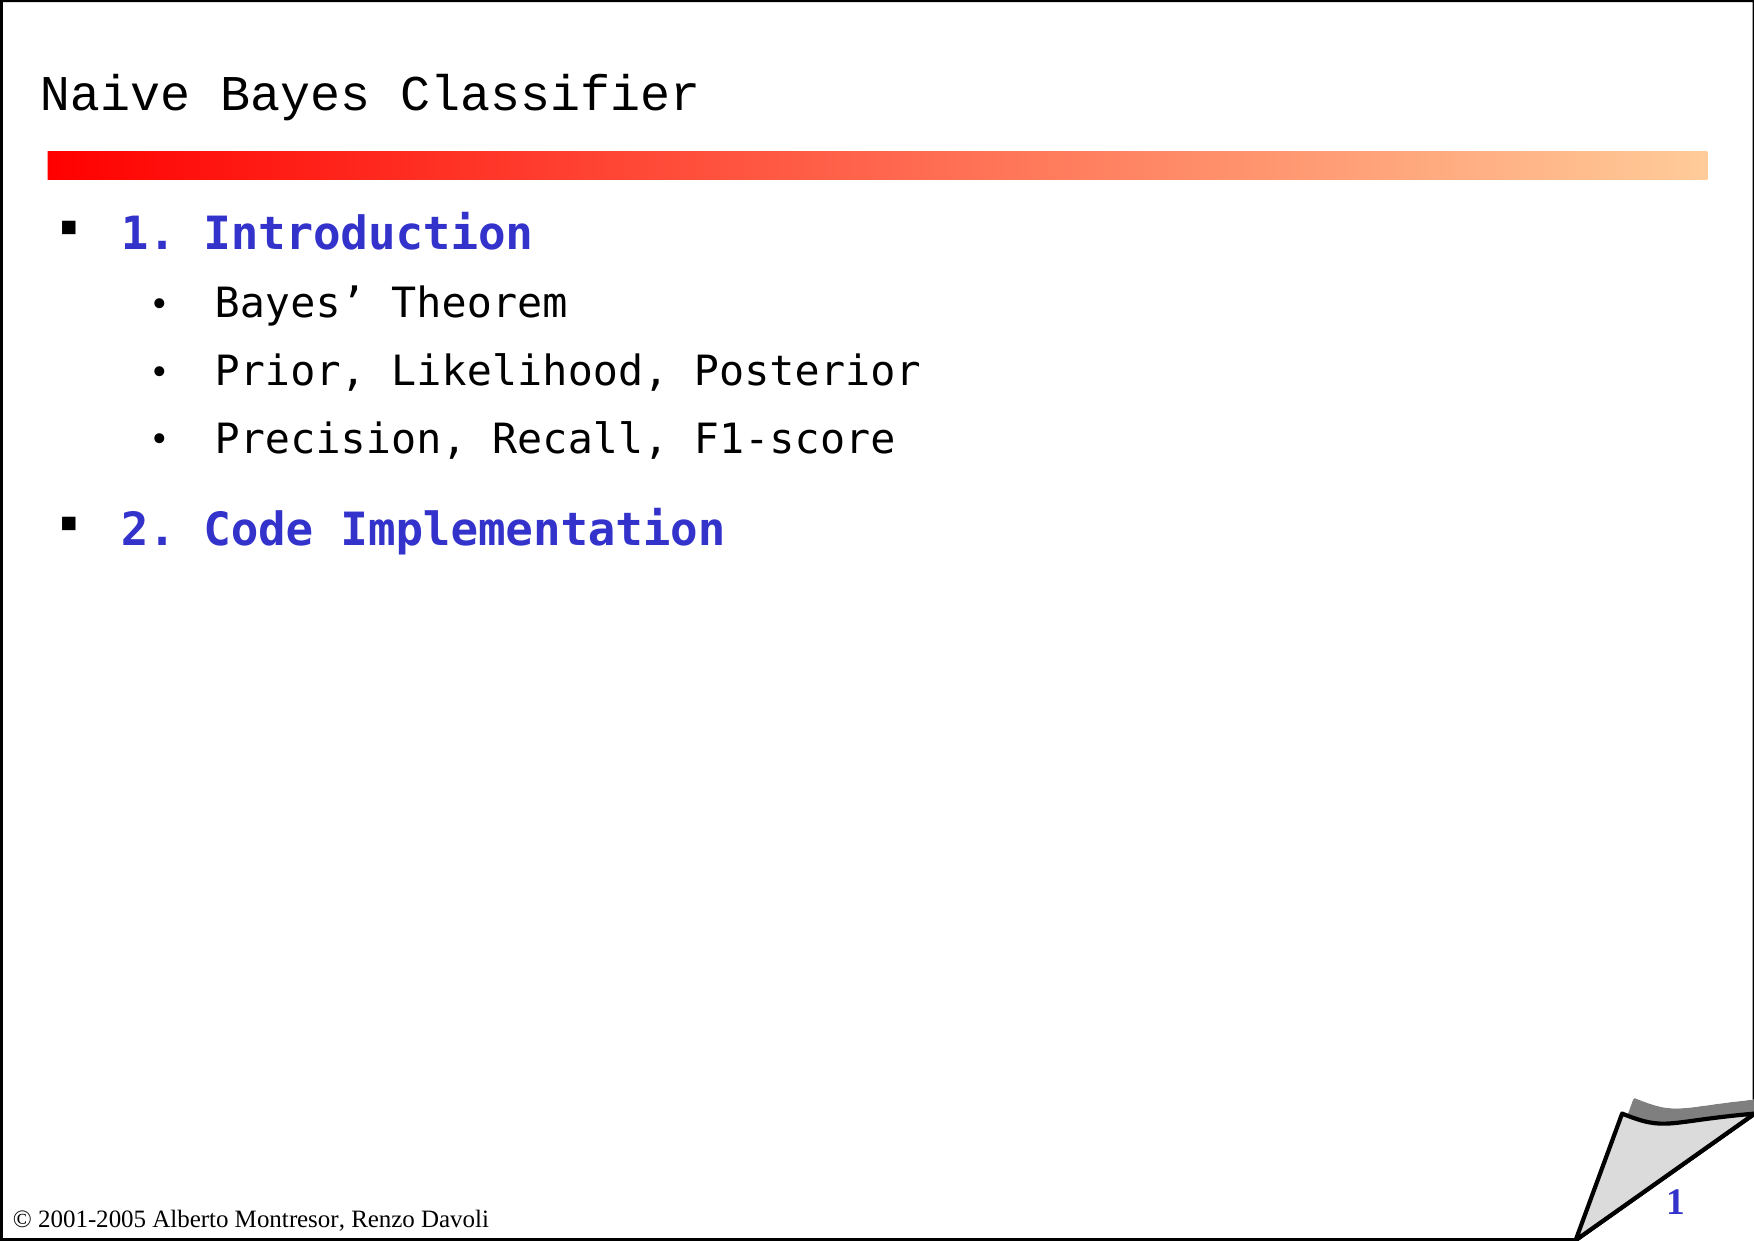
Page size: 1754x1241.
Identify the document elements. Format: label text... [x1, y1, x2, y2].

list 1. Introduction Bayes’ Theorem Prior, Likelihood, Posterior Precision, Recall, F1-score 2. Code Implementation [58, 206, 1696, 815]
title Naive Bayes Classifier [40, 49, 1714, 144]
